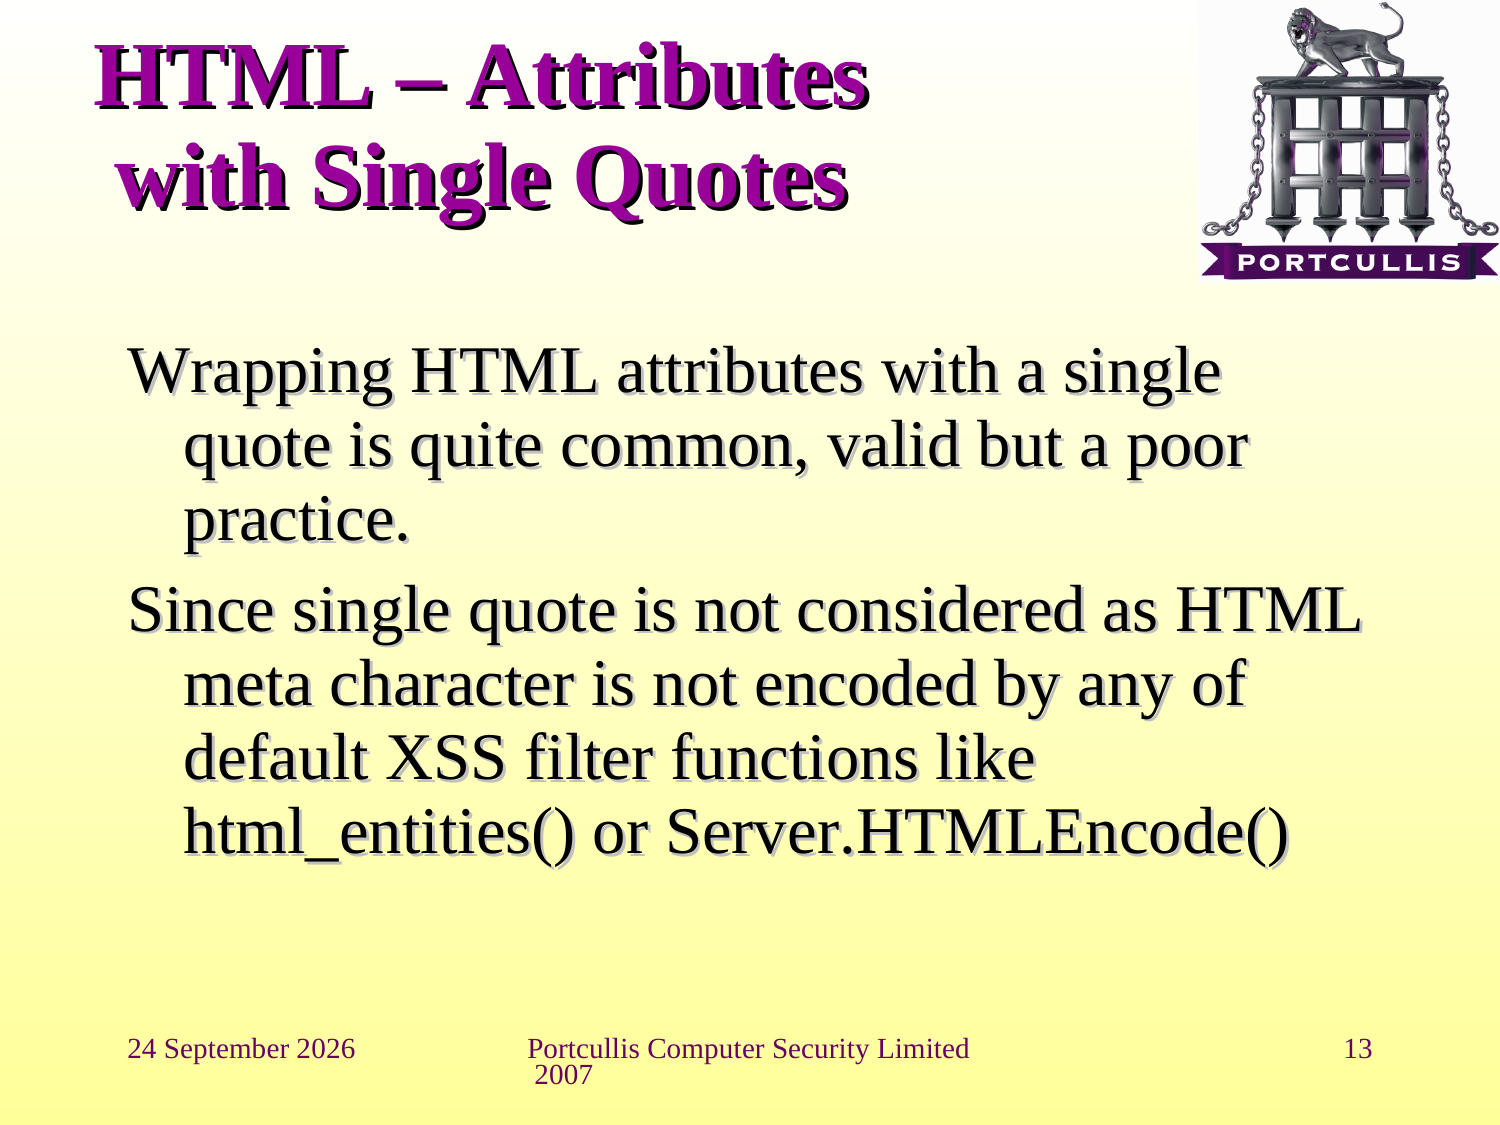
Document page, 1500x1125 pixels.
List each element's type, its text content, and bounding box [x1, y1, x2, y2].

list Wrapping HTML attributes with a single quote is quite common, valid but a poor practice. Since single quote is not considered as HTML meta character is not encoded by any of default XSS filter functions like html_entities() or Server.HTMLEncode() [112, 324, 1388, 1001]
title HTML – Attributes with Single Quotes [0, 0, 963, 250]
picture [1198, 0, 1500, 283]
